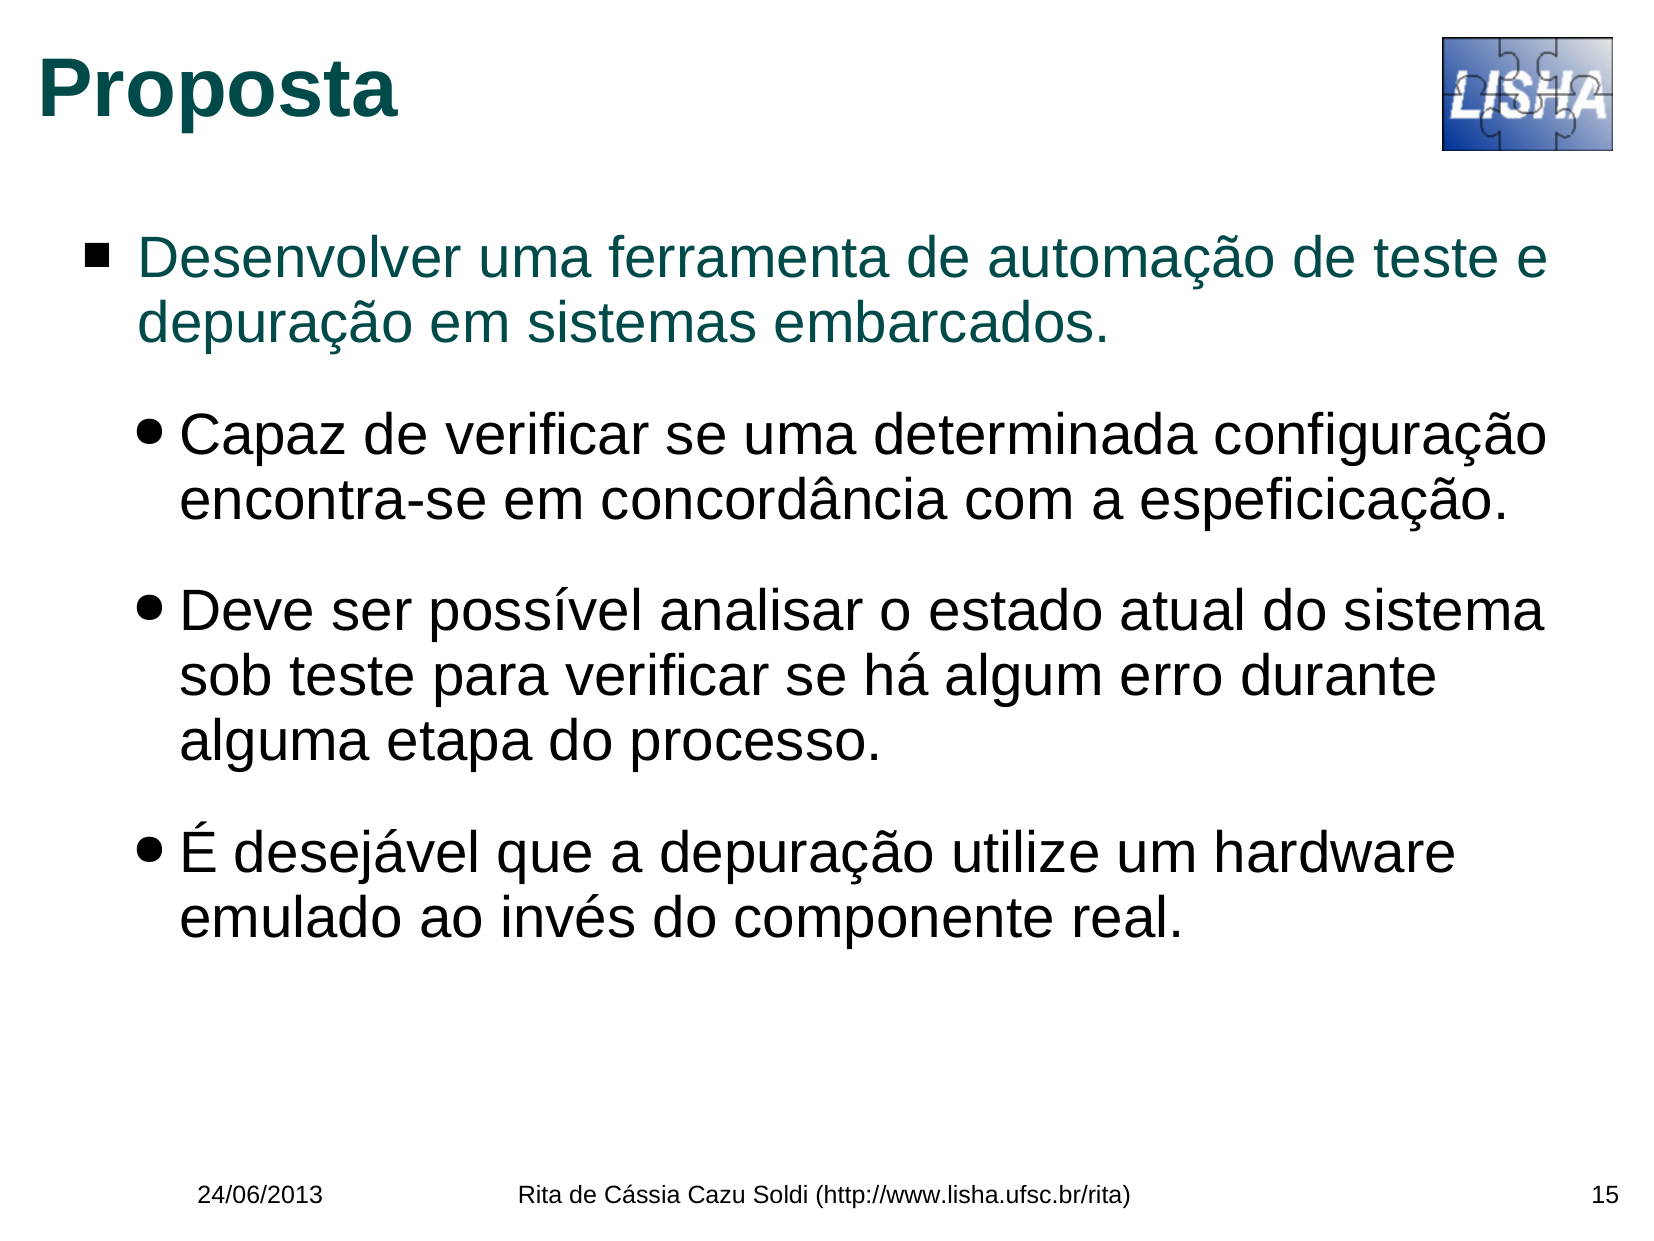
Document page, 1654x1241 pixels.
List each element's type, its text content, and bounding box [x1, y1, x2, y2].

title Proposta [37, 37, 1426, 151]
list Desenvolver uma ferramenta de automação de teste e depuração em sistemas embarcados. Capaz de verificar se uma determinada configuração encontra-se em concordância com a espeficicação. Deve ser possível analisar o estado atual do sistema sob teste para verificar se há algum erro durante alguma etapa do processo. É desejável que a depuração utilize um hardware emulado ao invés do componente real. [37, 225, 1613, 1163]
picture [1442, 37, 1613, 151]
